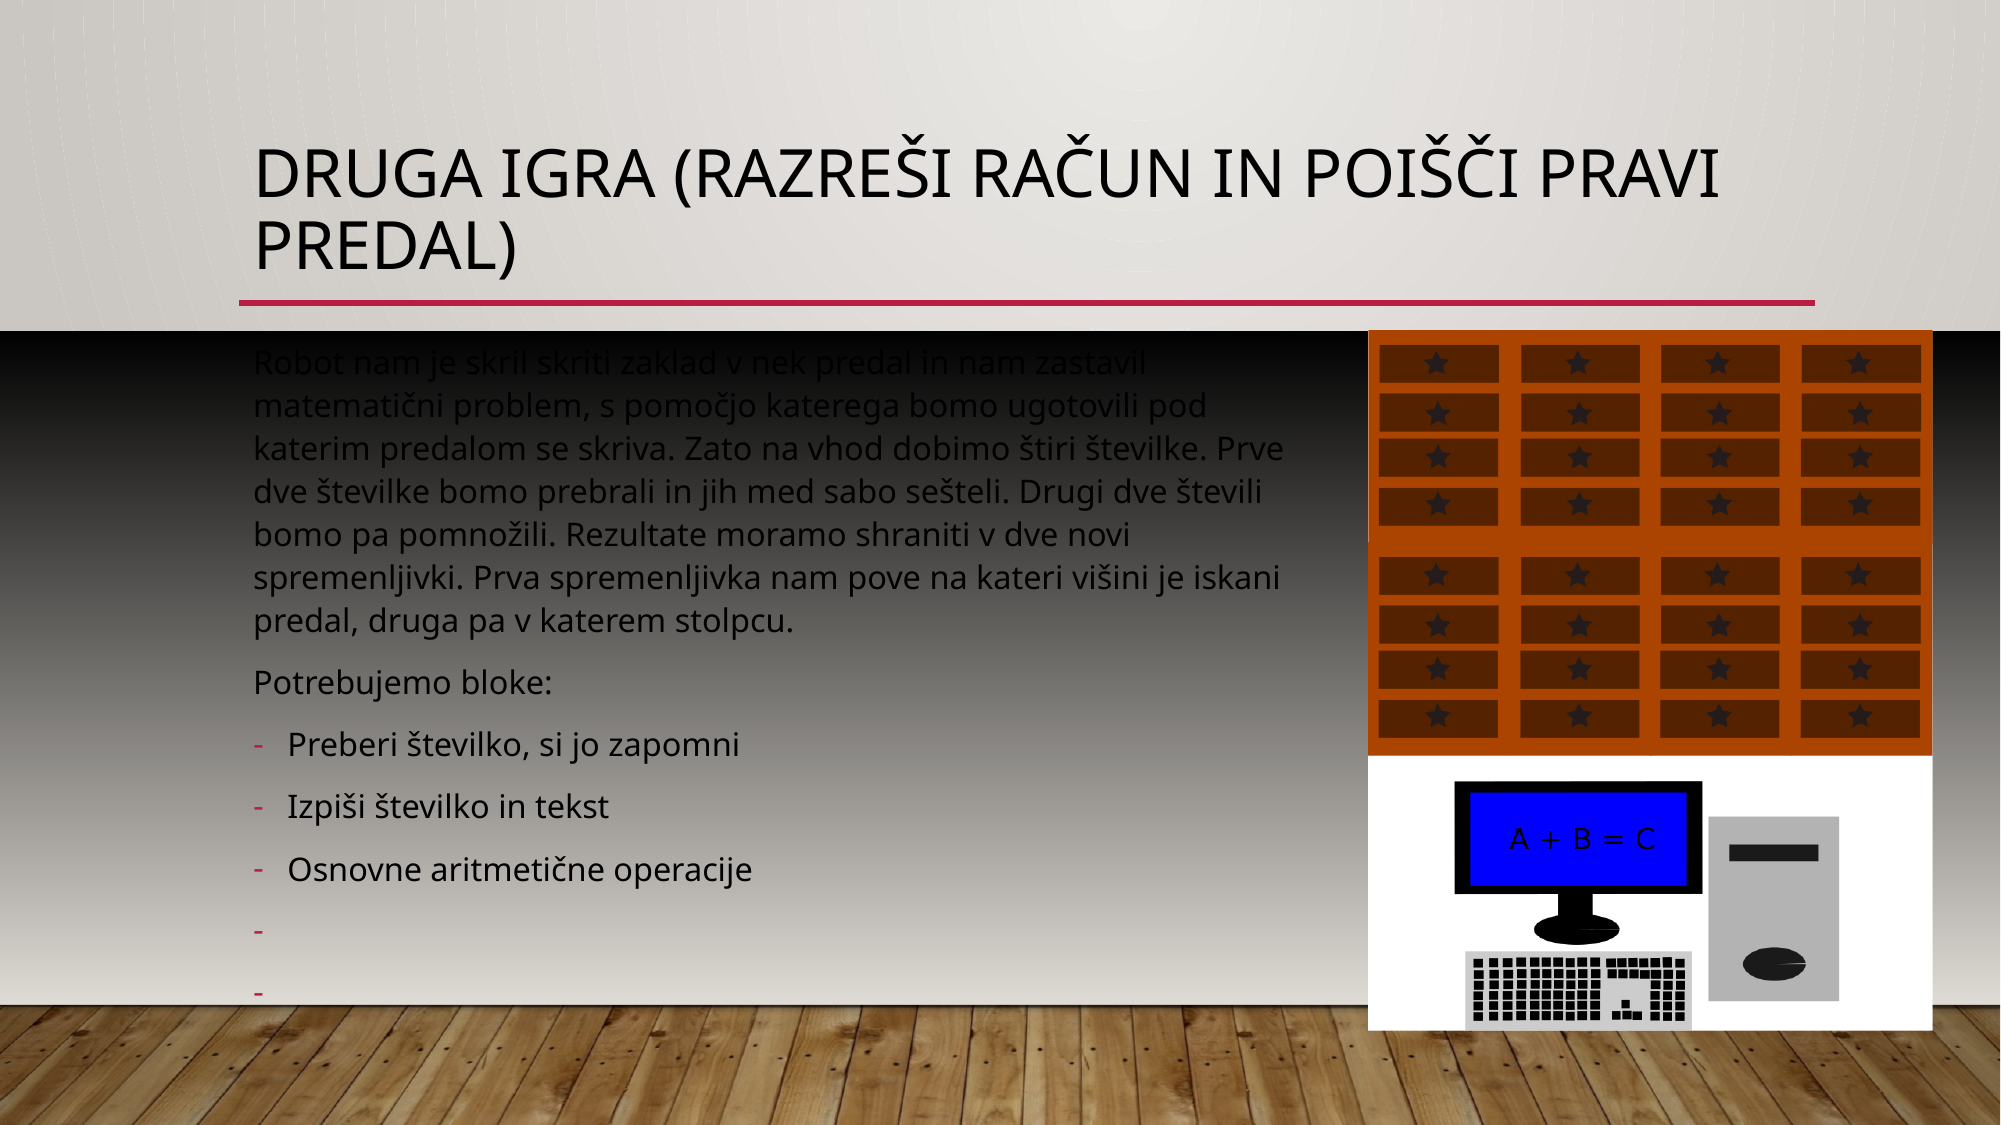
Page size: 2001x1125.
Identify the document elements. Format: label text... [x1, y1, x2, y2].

title Druga igra (Razreši račun in poišči pravi predal) [238, 131, 1814, 305]
picture [1368, 330, 1933, 1031]
list Robot nam je skril skriti zaklad v nek predal in nam zastavil matematični problem, s pomočjo katerega bomo ugotovili pod katerim predalom se skriva. Zato na vhod dobimo štiri številke. Prve dve številke bomo prebrali in jih med sabo sešteli. Drugi dve števili bomo pa pomnožili. Rezultate moramo shraniti v dve novi spremenljivki. Prva spremenljivka nam pove na kateri višini je iskani predal, druga pa v katerem stolpcu. Potrebujemo bloke: Preberi številko, si jo zapomni Izpiši številko in tekst Osnovne aritmetične operacije [238, 330, 1326, 897]
